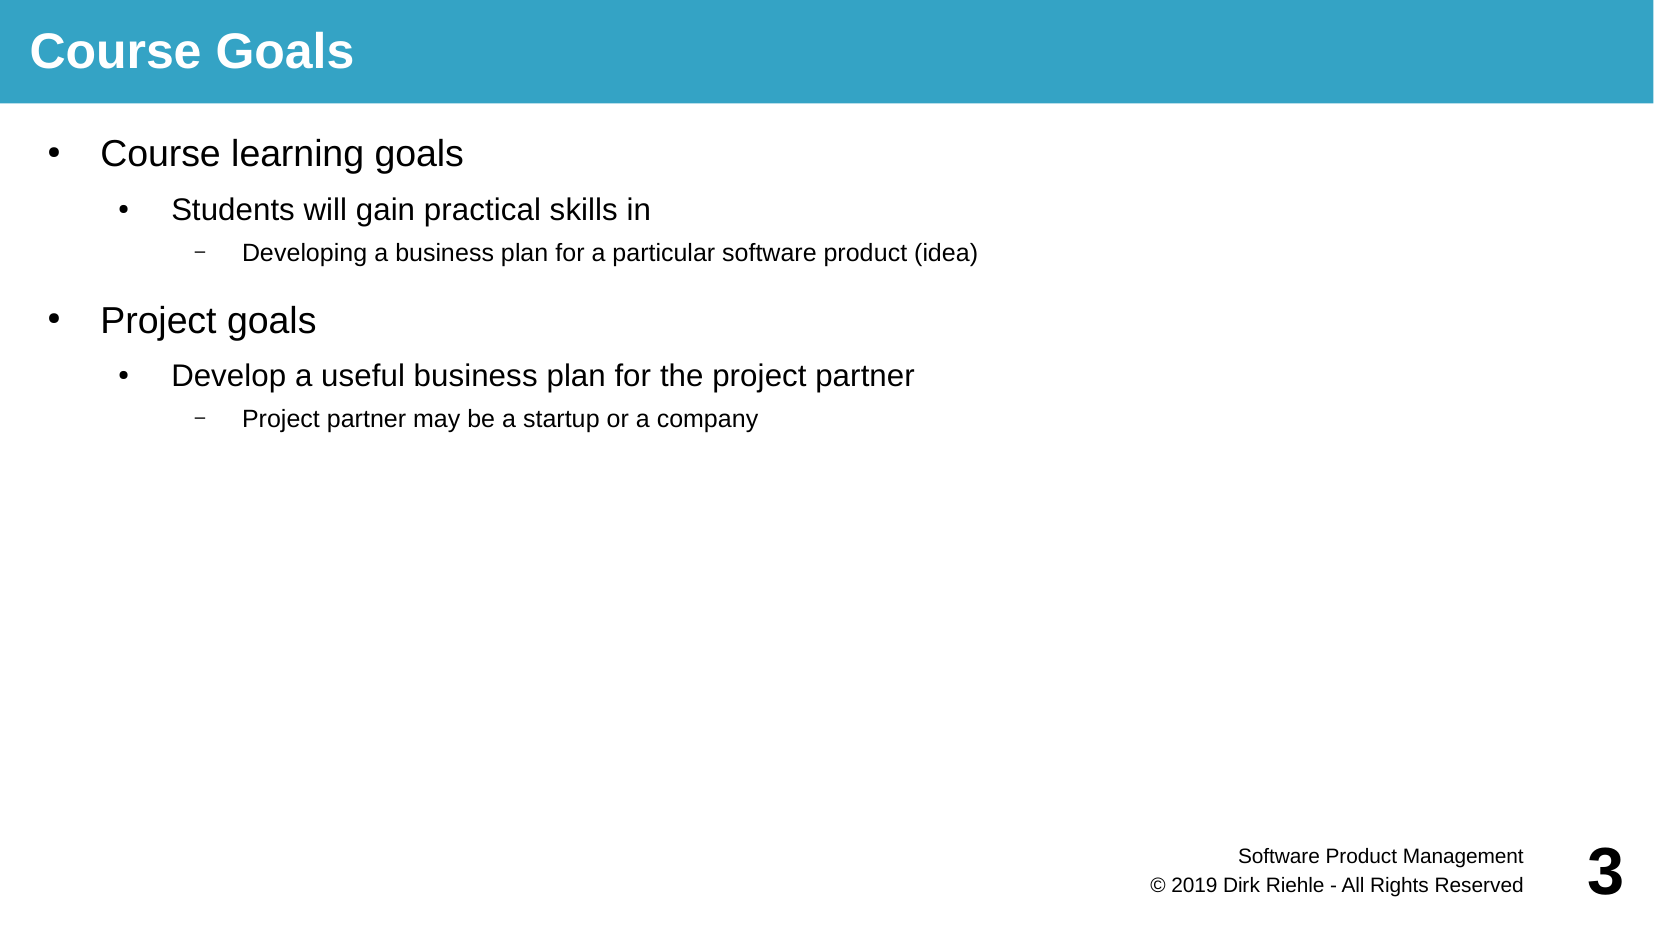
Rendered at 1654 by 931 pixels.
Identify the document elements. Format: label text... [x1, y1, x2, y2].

title Course Goals [0, 0, 1654, 104]
list Course learning goals Students will gain practical skills in Developing a business plan for a particular software product (idea) Project goals Develop a useful business plan for the project partner Project partner may be a startup or a company [29, 132, 1625, 813]
